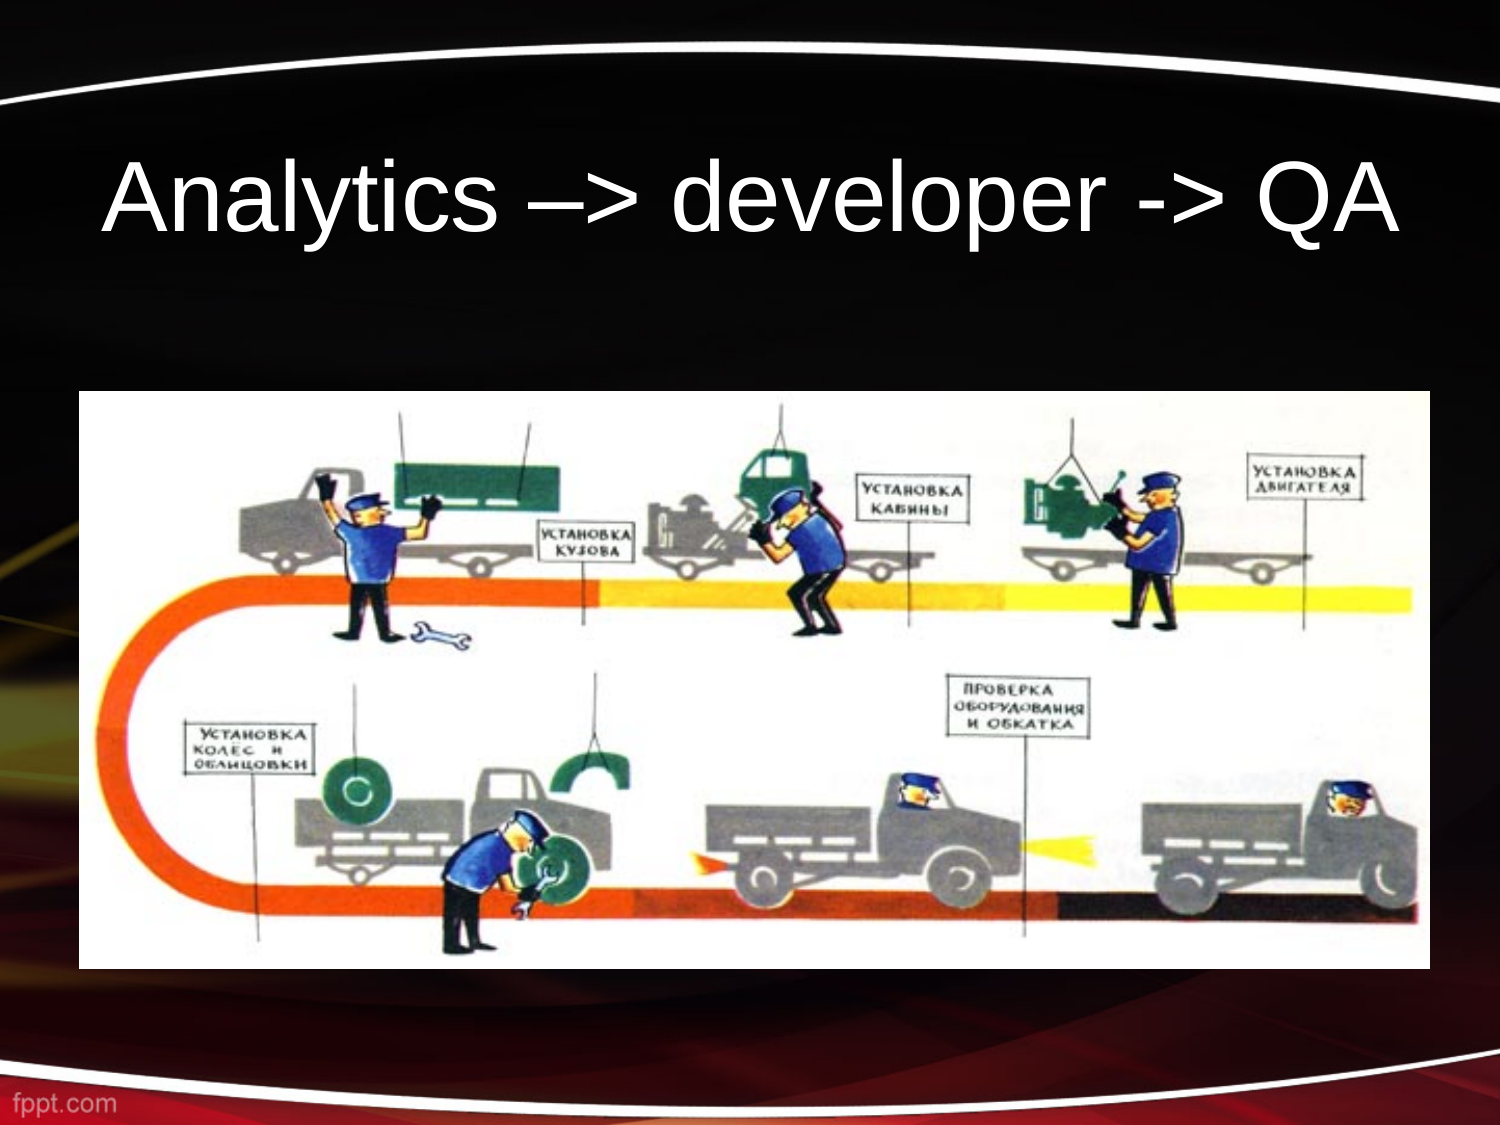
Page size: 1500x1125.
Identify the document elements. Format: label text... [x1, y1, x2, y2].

list Analytics –> developer -> QA [30, 16, 1417, 367]
picture [0, 0, 1500, 1125]
